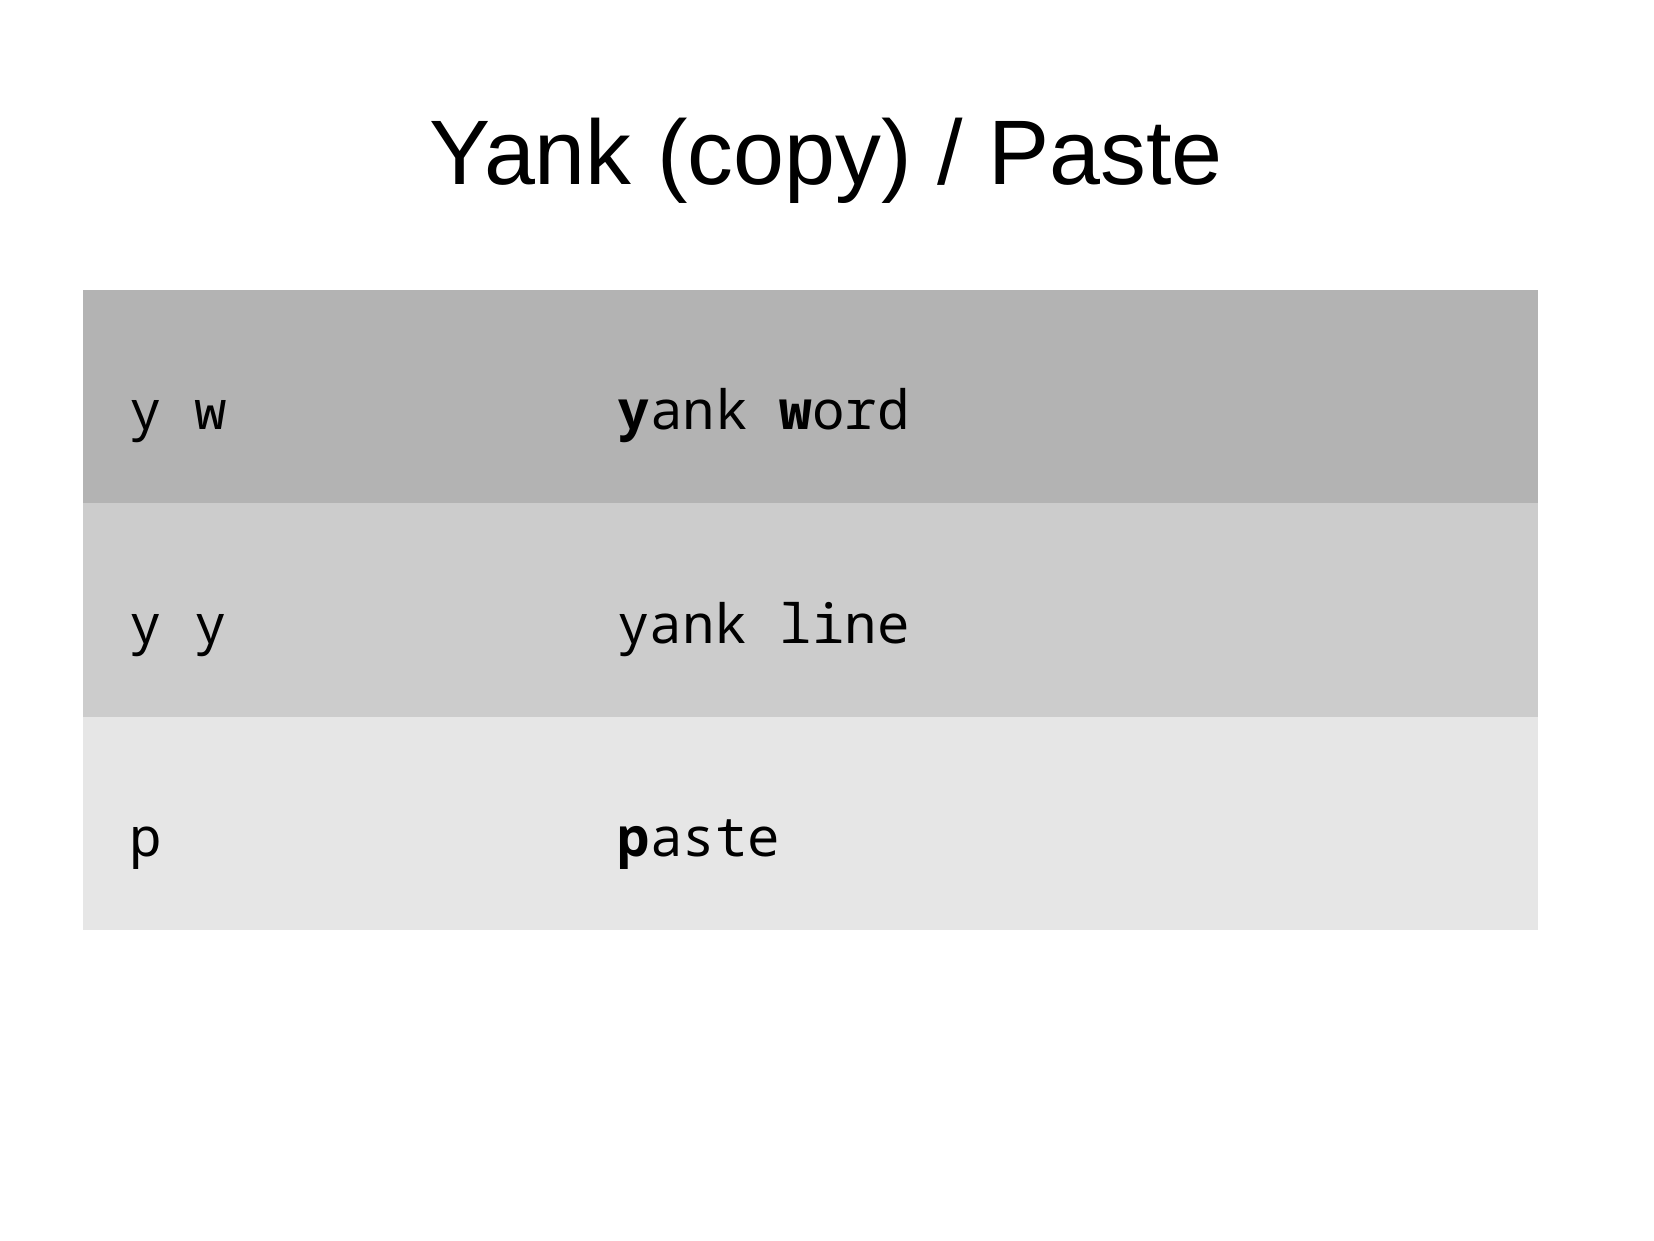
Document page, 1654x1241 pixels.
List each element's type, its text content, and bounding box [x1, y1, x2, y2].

table_cell p paste [83, 717, 1538, 930]
table_header y w yank word [83, 290, 1538, 503]
table_cell y y yank line [83, 503, 1538, 717]
title Yank (copy) / Paste [82, 49, 1571, 257]
